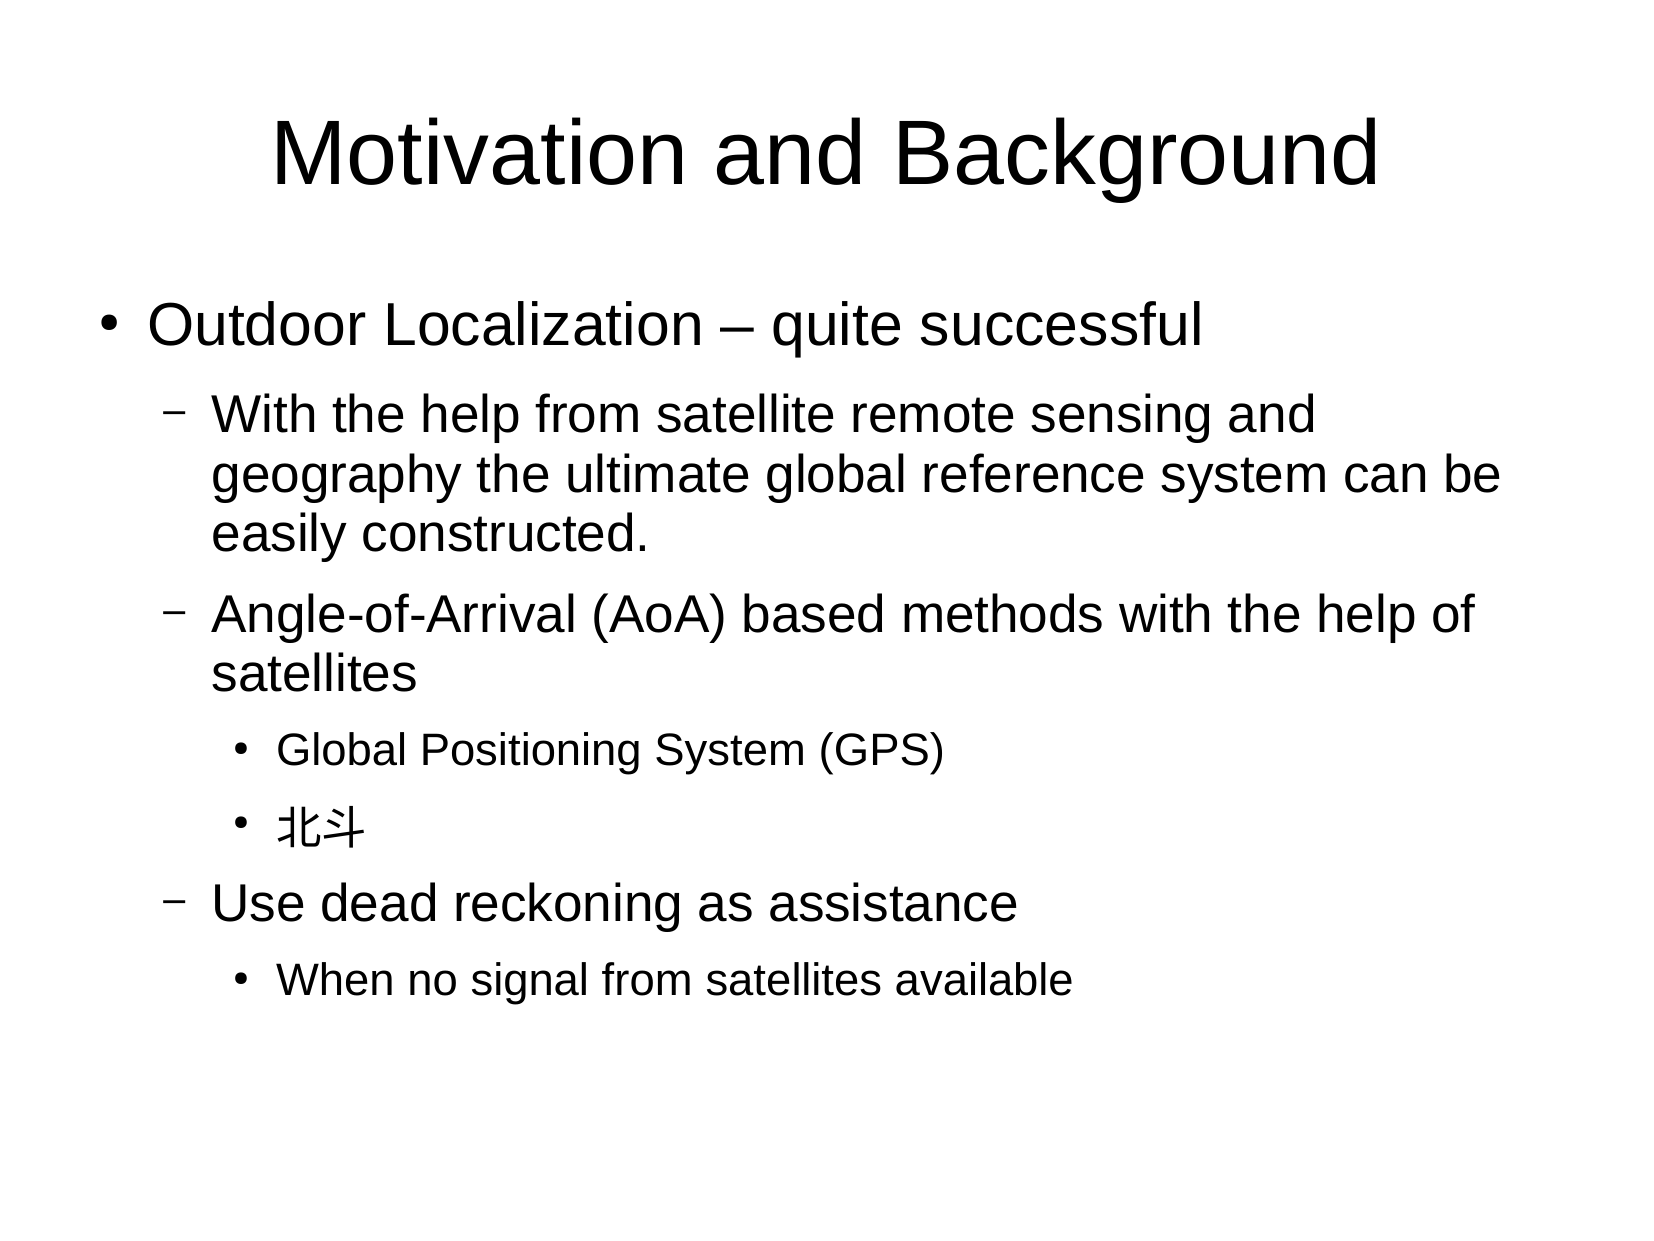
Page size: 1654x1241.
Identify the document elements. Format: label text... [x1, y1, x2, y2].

title Motivation and Background [82, 49, 1571, 257]
list Outdoor Localization – quite successful With the help from satellite remote sensing and geography the ultimate global reference system can be easily constructed. Angle-of-Arrival (AoA) based methods with the help of satellites Global Positioning System (GPS) 北斗 Use dead reckoning as assistance When no signal from satellites available [82, 290, 1571, 1010]
